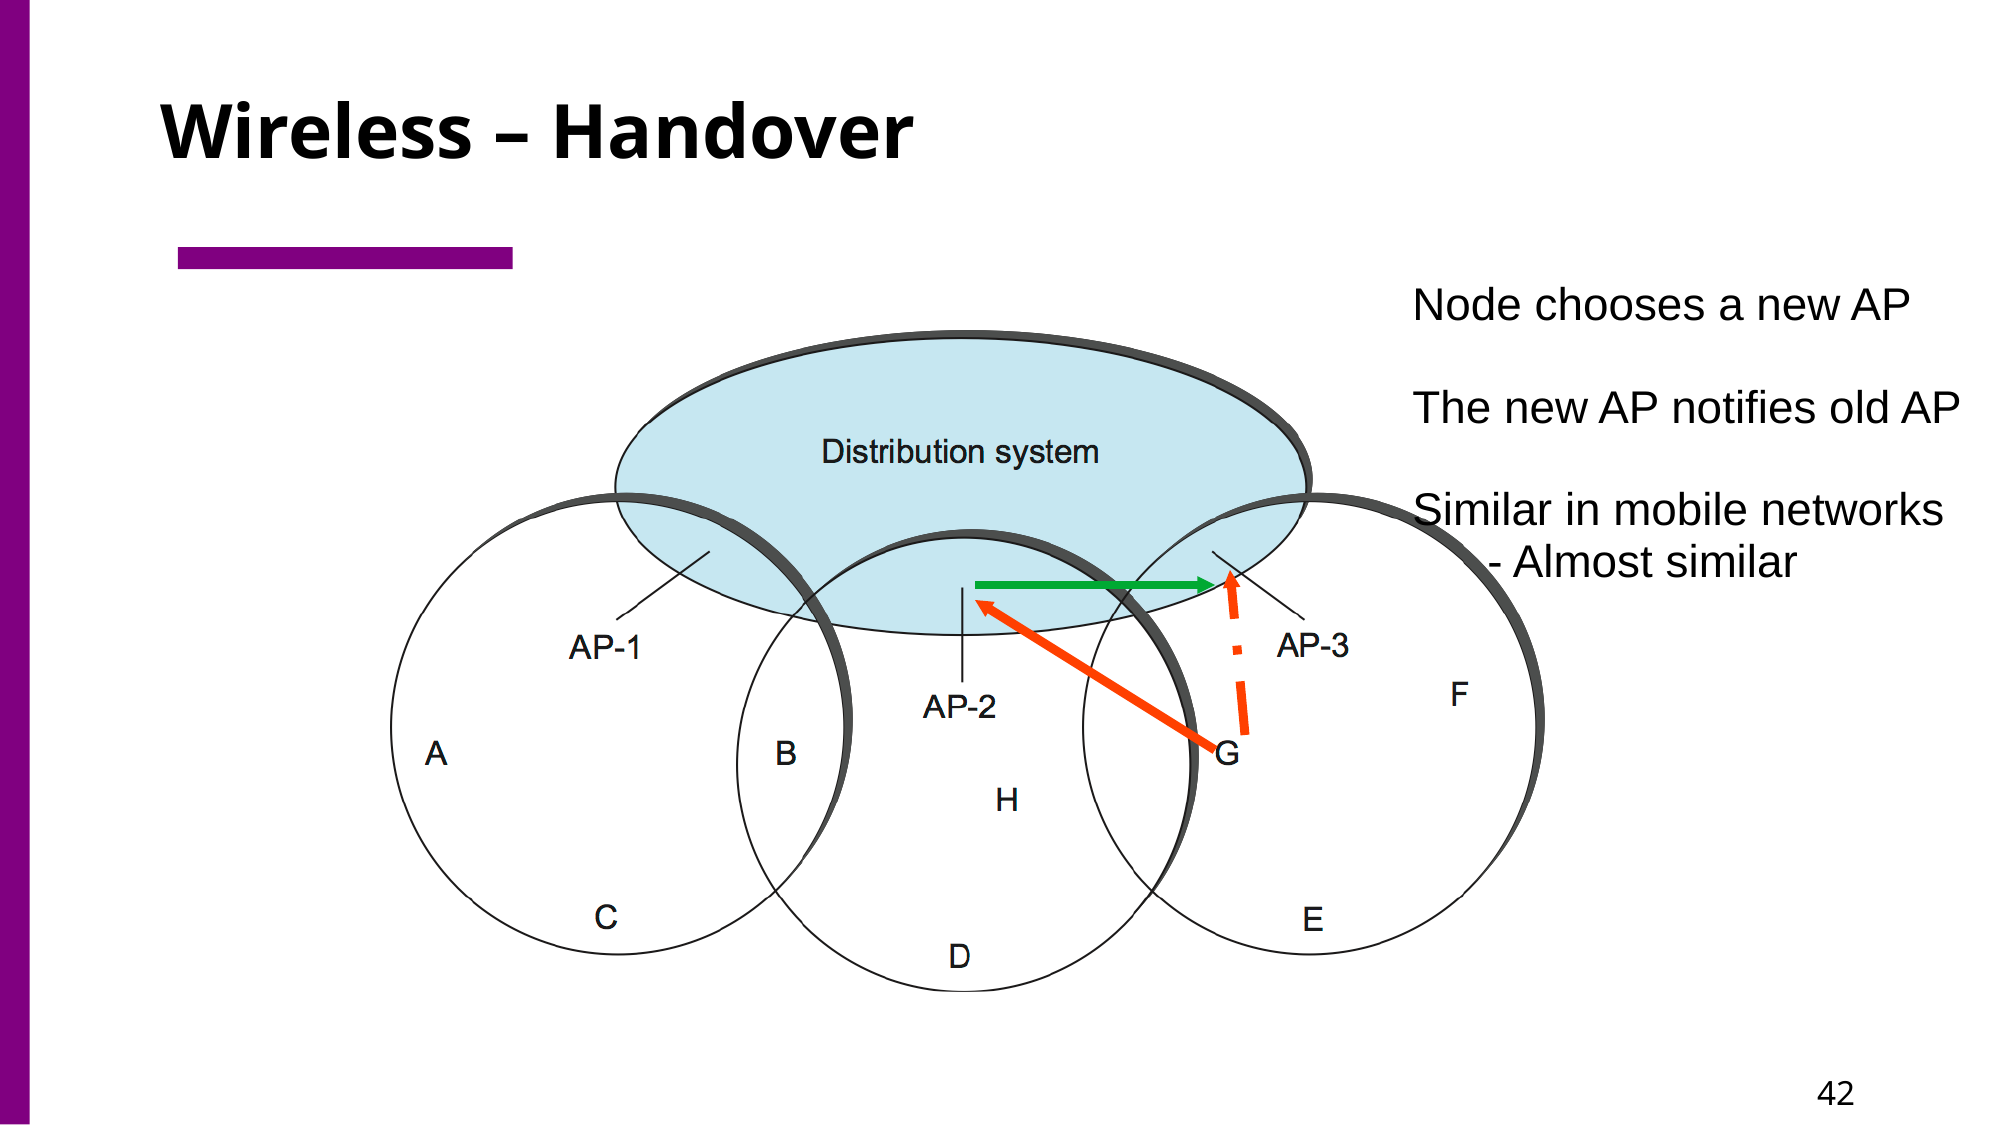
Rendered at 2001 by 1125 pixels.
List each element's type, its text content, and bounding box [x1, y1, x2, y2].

title Wireless – Handover [110, 34, 1941, 223]
picture [390, 329, 1546, 992]
text_box Node chooses a new AP The new AP notifies old AP Similar in mobile networks - Almost similar [1397, 271, 1978, 800]
